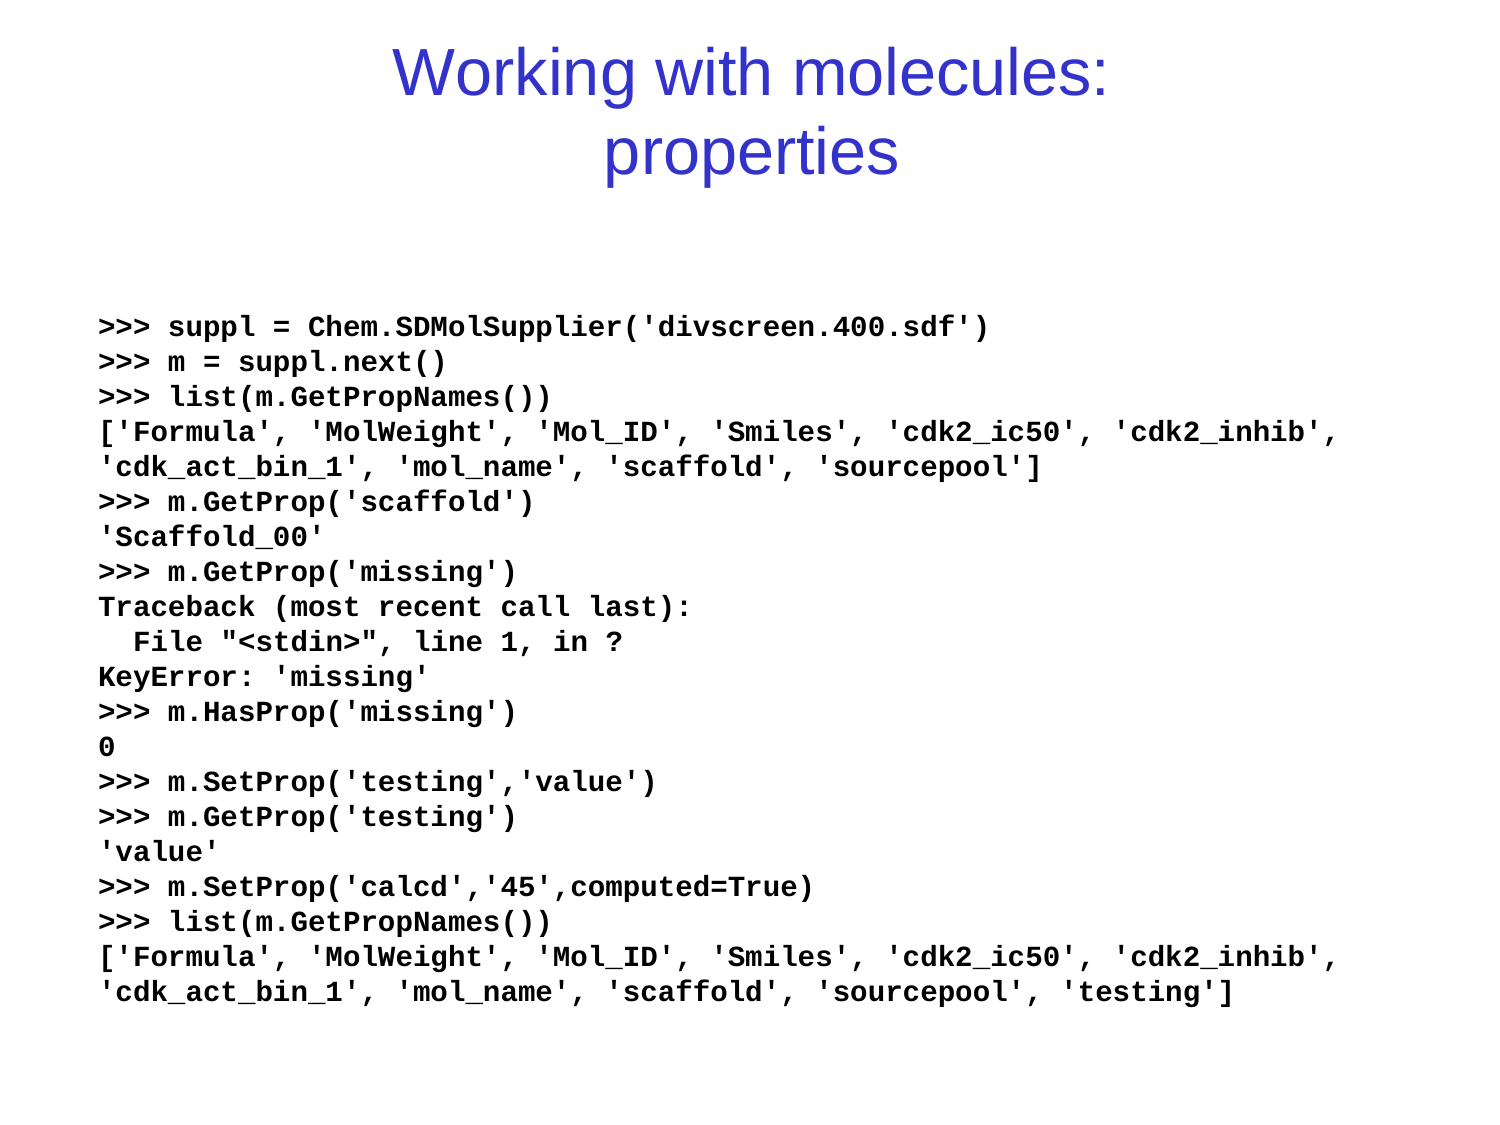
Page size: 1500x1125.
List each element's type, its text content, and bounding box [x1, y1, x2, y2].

text_box >>> suppl = Chem.SDMolSupplier('divscreen.400.sdf') >>> m = suppl.next() >>> list(m.GetPropNames()) ['Formula', 'MolWeight', 'Mol_ID', 'Smiles', 'cdk2_ic50', 'cdk2_inhib', 'cdk_act_bin_1', 'mol_name', 'scaffold', 'sourcepool'] >>> m.GetProp('scaffold') 'Scaffold_00' >>> m.GetProp('missing') Traceback (most recent call last): File "<stdin>", line 1, in ? KeyError: 'missing' >>> m.HasProp('missing') 0 >>> m.SetProp('testing','value') >>> m.GetProp('testing') 'value' >>> m.SetProp('calcd','45',computed=True) >>> list(m.GetPropNames()) ['Formula', 'MolWeight', 'Mol_ID', 'Smiles', 'cdk2_ic50', 'cdk2_inhib', 'cdk_act_bin_1', 'mol_name', 'scaffold', 'sourcepool', 'testing'] [83, 299, 1427, 1015]
title Working with molecules: properties [116, 14, 1388, 203]
